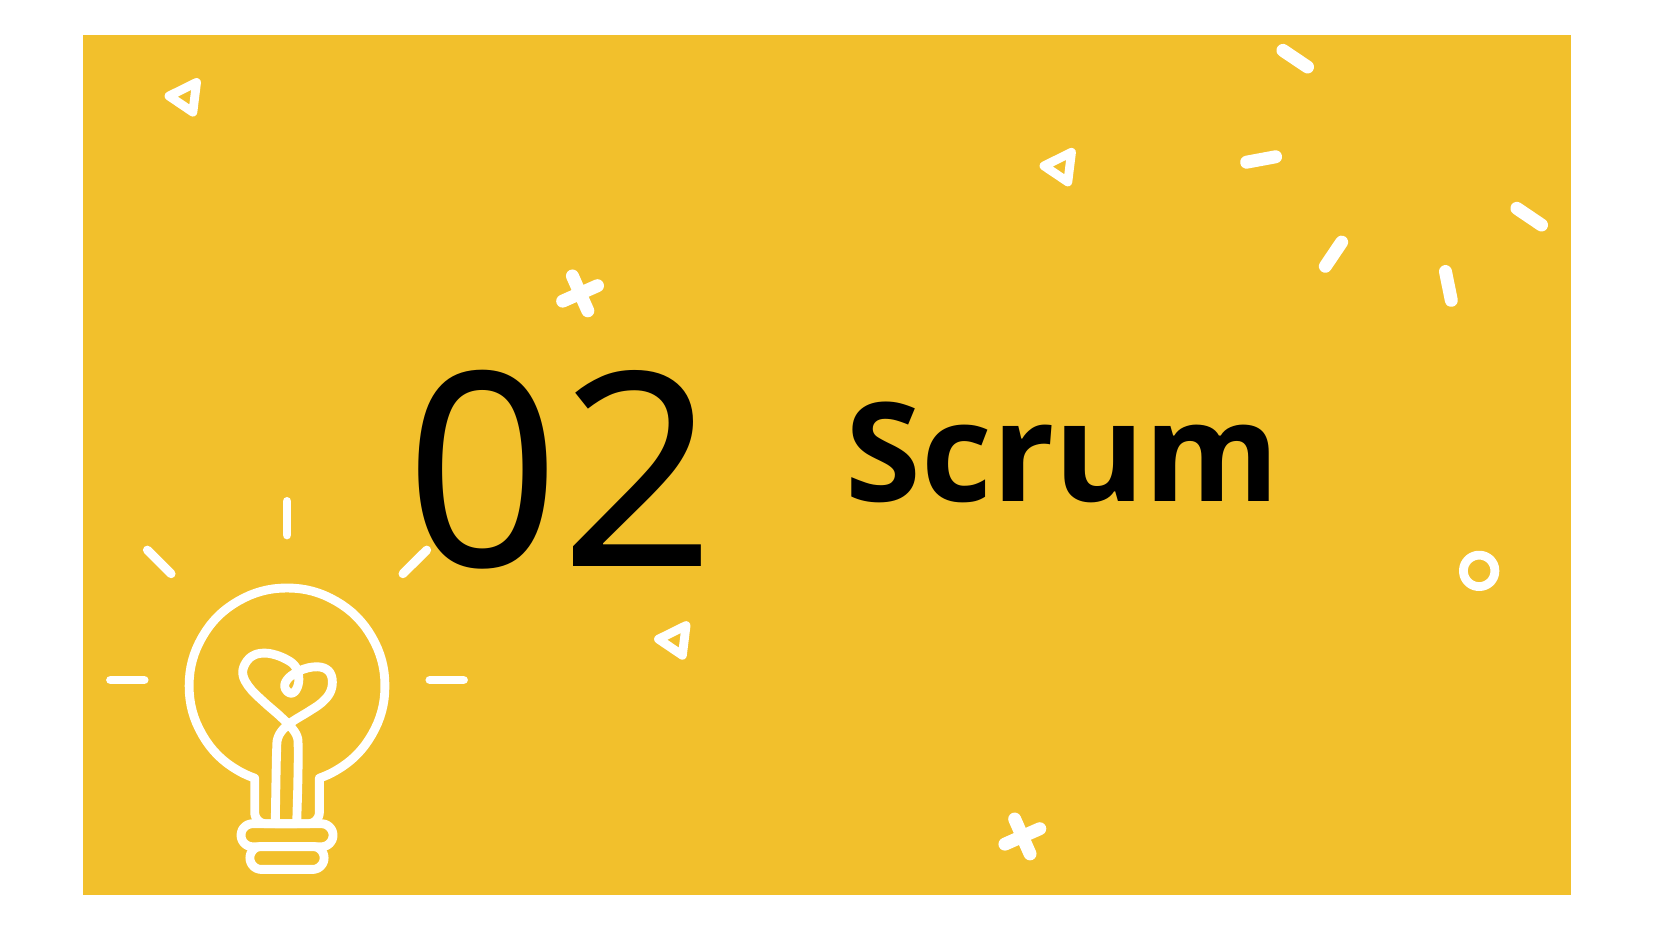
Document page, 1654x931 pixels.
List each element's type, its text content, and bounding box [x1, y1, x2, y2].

title 02 [405, 276, 751, 646]
subtitle Scrum [751, 354, 1418, 591]
